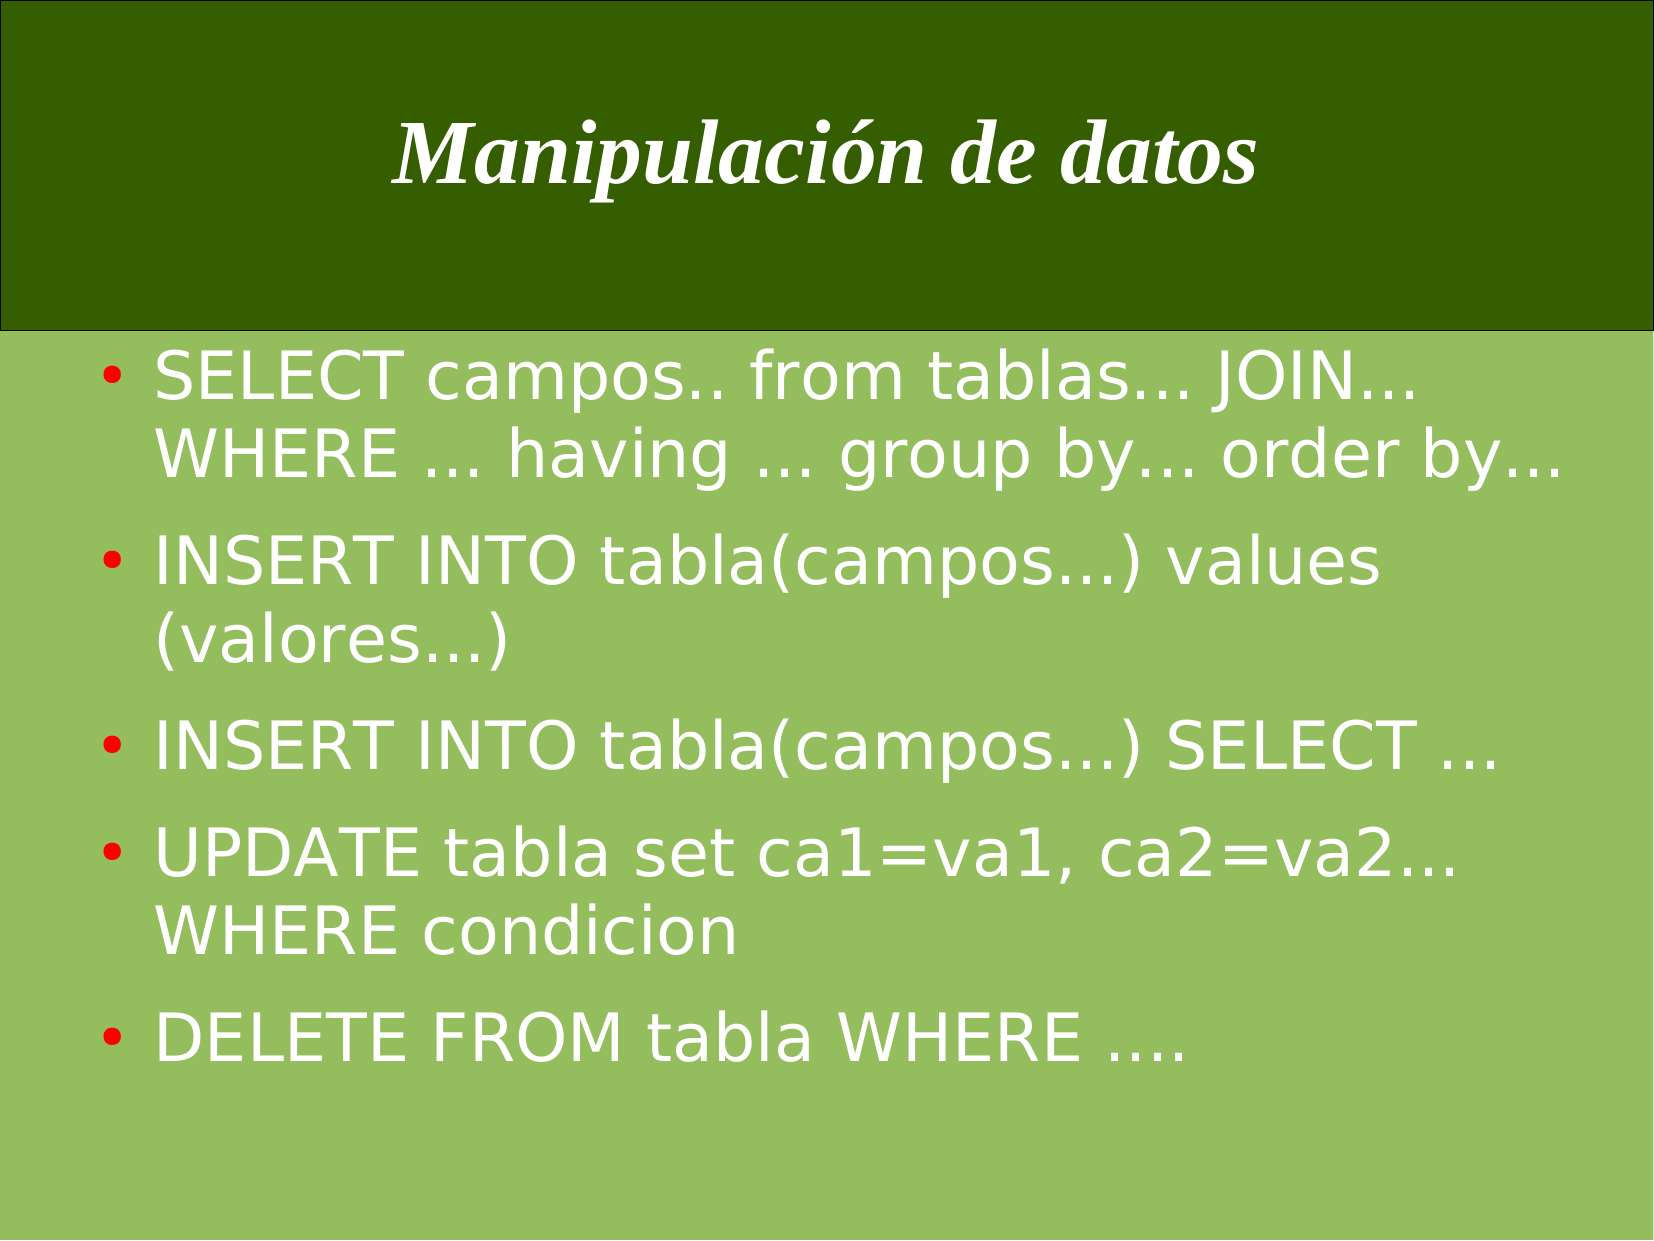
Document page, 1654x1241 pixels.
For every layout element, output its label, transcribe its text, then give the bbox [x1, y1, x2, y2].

list SELECT campos.. from tablas... JOIN... WHERE ... having ... group by... order by... INSERT INTO tabla(campos...) values (valores...) INSERT INTO tabla(campos...) SELECT ... UPDATE tabla set ca1=va1, ca2=va2... WHERE condicion DELETE FROM tabla WHERE .... [82, 337, 1571, 1078]
title Manipulación de datos [82, 49, 1571, 257]
